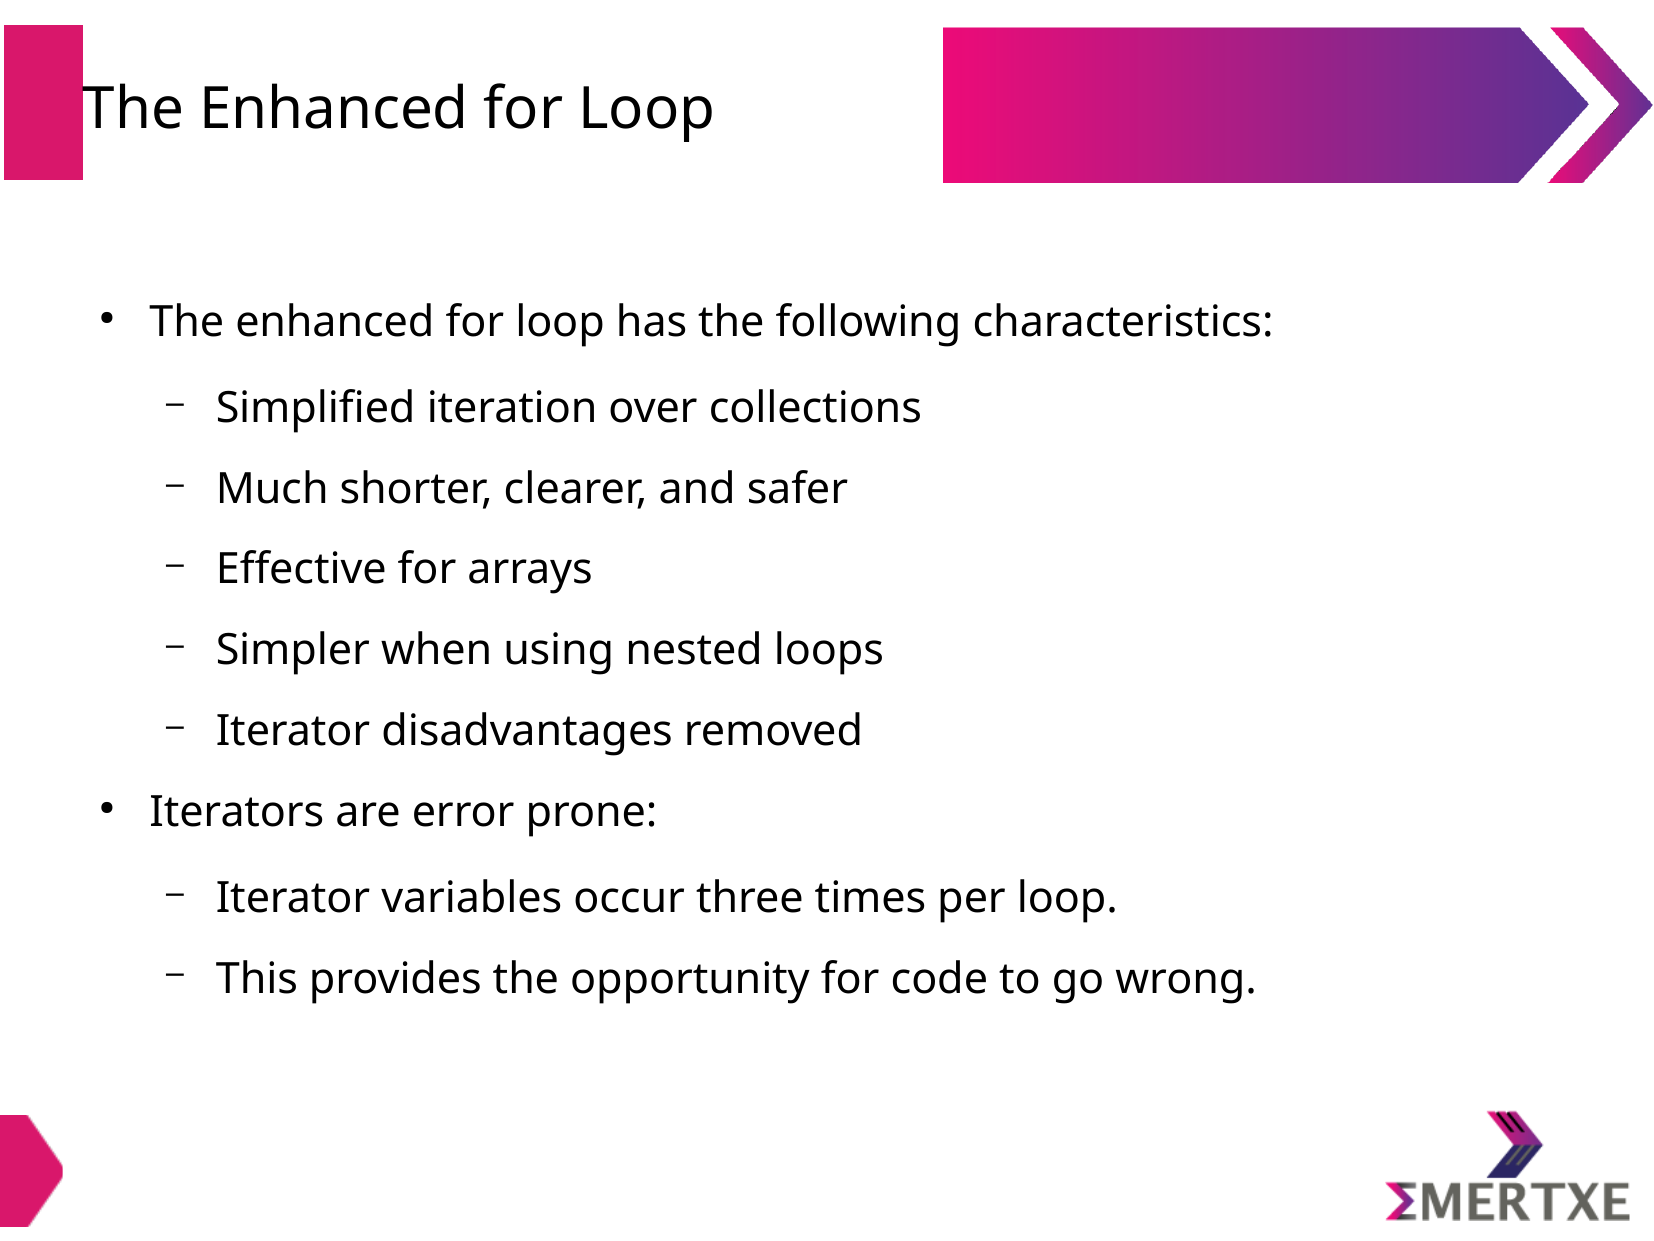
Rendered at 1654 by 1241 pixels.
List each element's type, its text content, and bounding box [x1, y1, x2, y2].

picture [1385, 1107, 1631, 1221]
list The enhanced for loop has the following characteristics: Simplified iteration over collections Much shorter, clearer, and safer Effective for arrays Simpler when using nested loops Iterator disadvantages removed Iterators are error prone: Iterator variables occur three times per loop. This provides the opportunity for code to go wrong. [82, 290, 1571, 1010]
title The Enhanced for Loop [82, 2, 1571, 210]
picture [1571, 27, 1653, 183]
